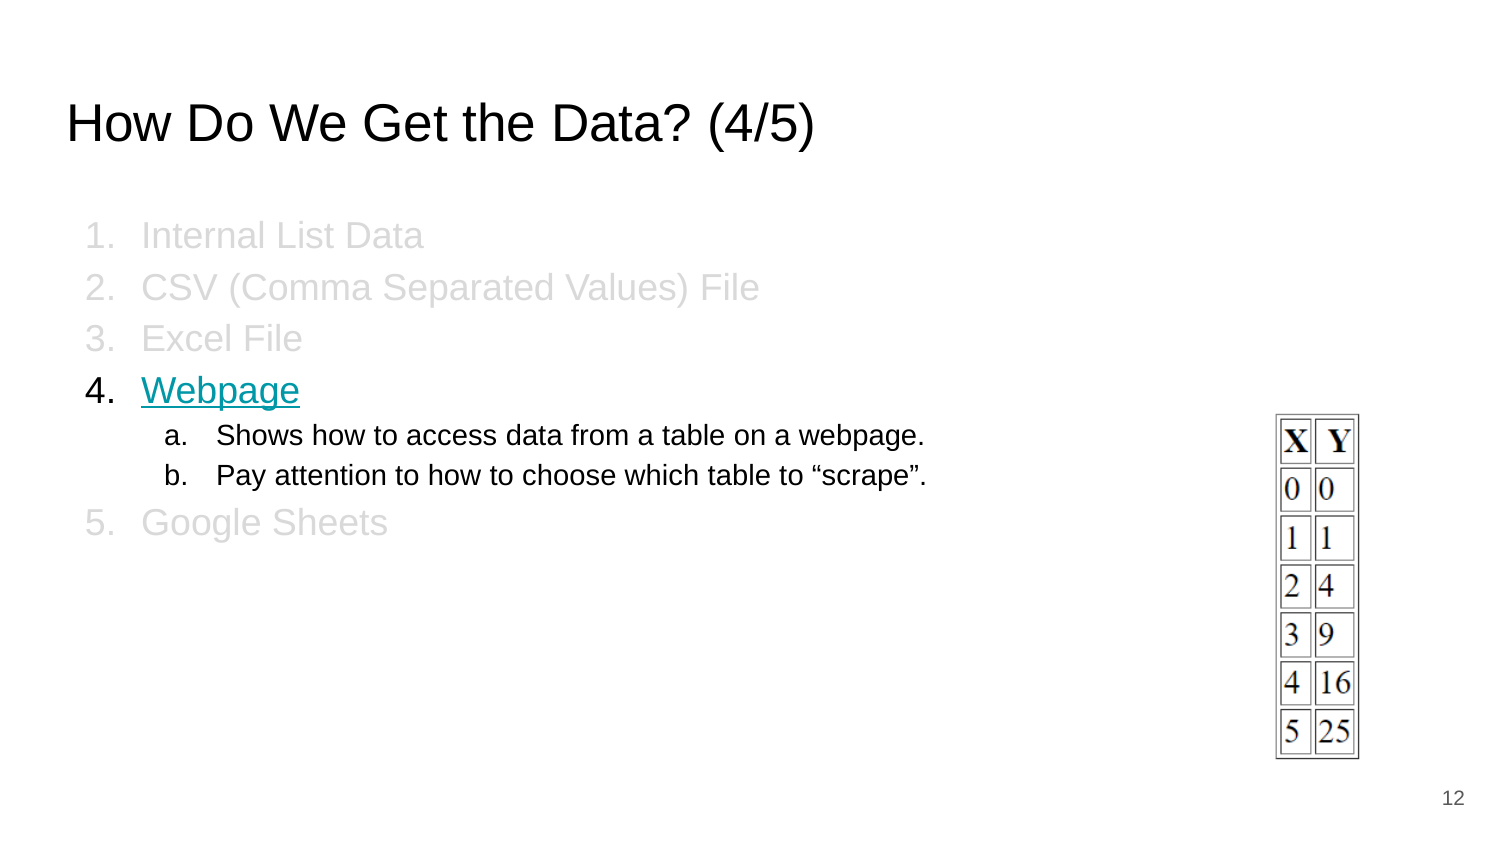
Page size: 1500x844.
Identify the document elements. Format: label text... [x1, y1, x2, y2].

title How Do We Get the Data? (4/5) [51, 72, 1449, 167]
slide_number <number> [1389, 764, 1480, 830]
list Internal List Data CSV (Comma Separated Values) File Excel File Webpage Shows how to access data from a table on a webpage. Pay attention to how to choose which table to “scrape”. Google Sheets [51, 189, 1434, 750]
picture [1259, 402, 1376, 770]
